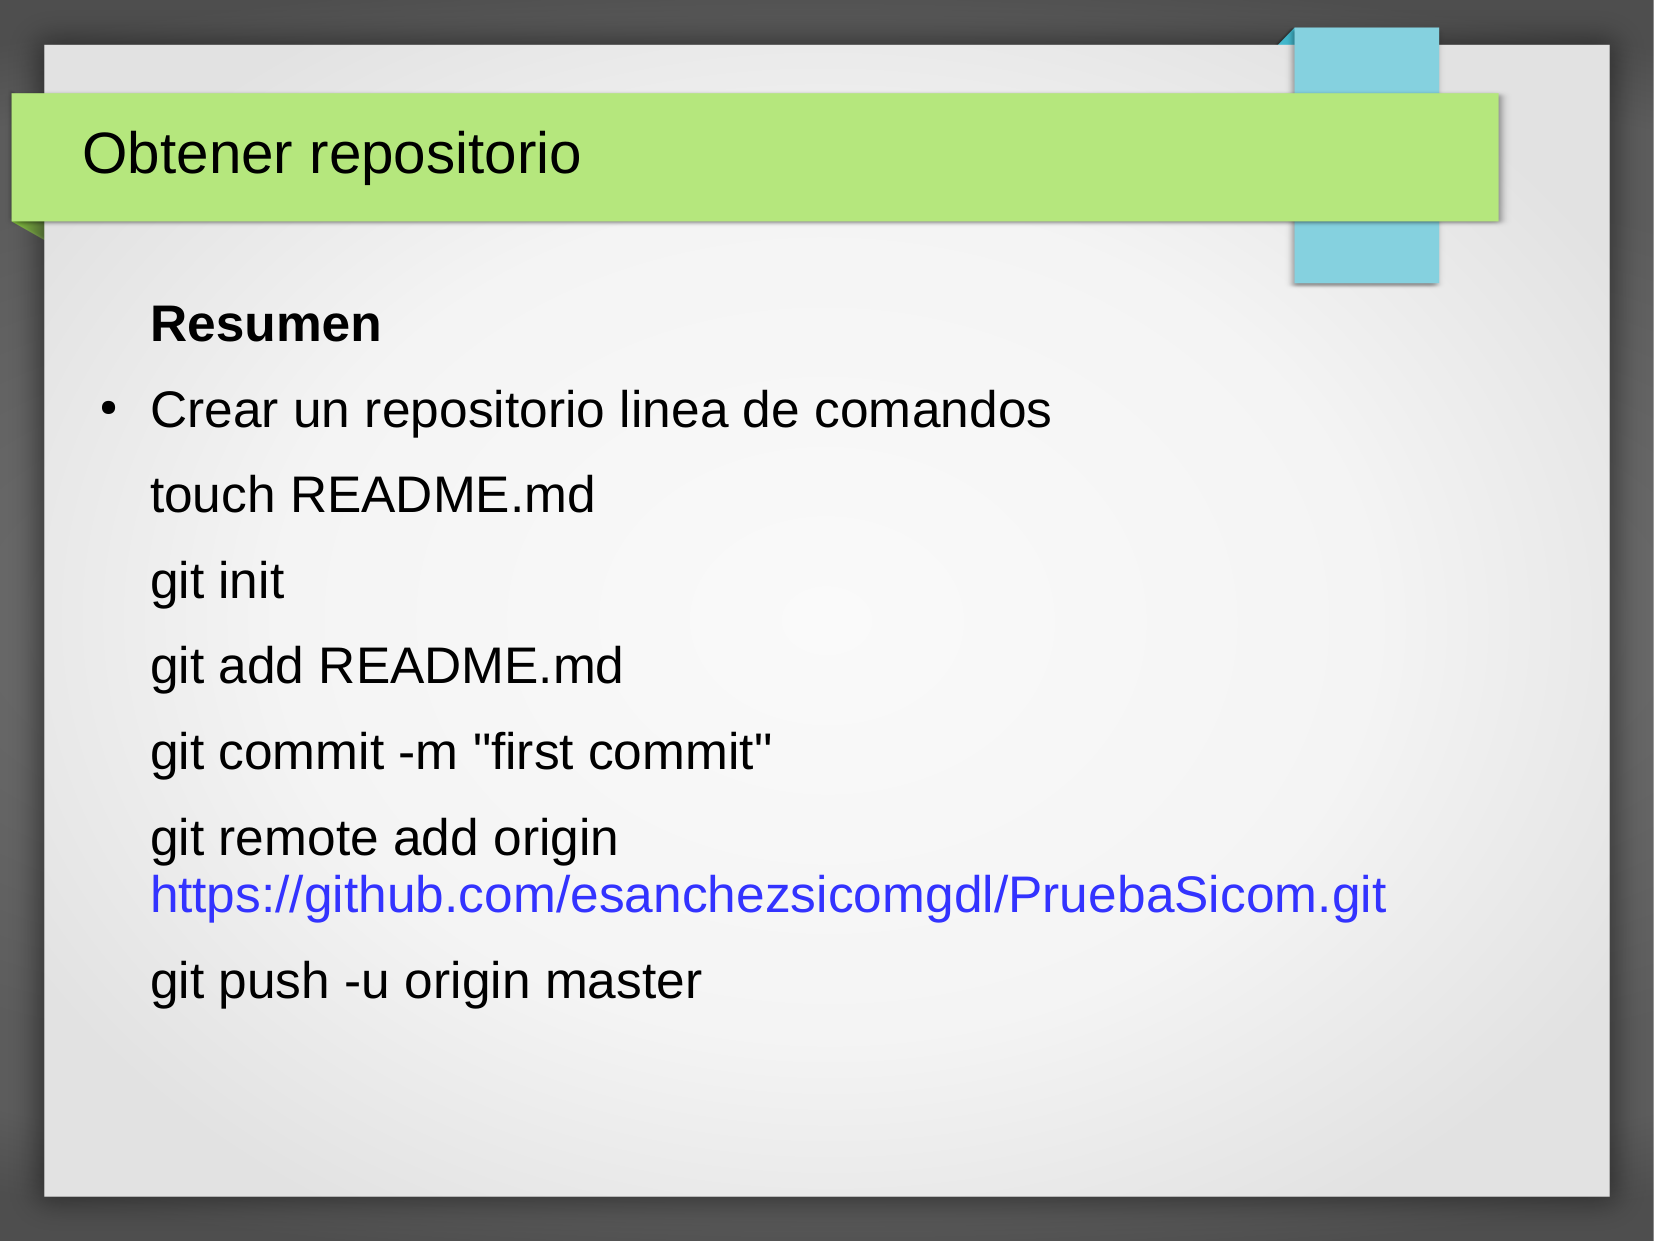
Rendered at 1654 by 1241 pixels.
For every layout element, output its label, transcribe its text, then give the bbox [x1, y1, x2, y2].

list Resumen Crear un repositorio linea de comandos touch README.md git init git add README.md git commit -m "first commit" git remote add origin https://github.com/esanchezsicomgdl/PruebaSicom.git git push -u origin master [82, 295, 1571, 1015]
picture [0, 0, 1654, 1241]
title Obtener repositorio [82, 88, 1506, 219]
